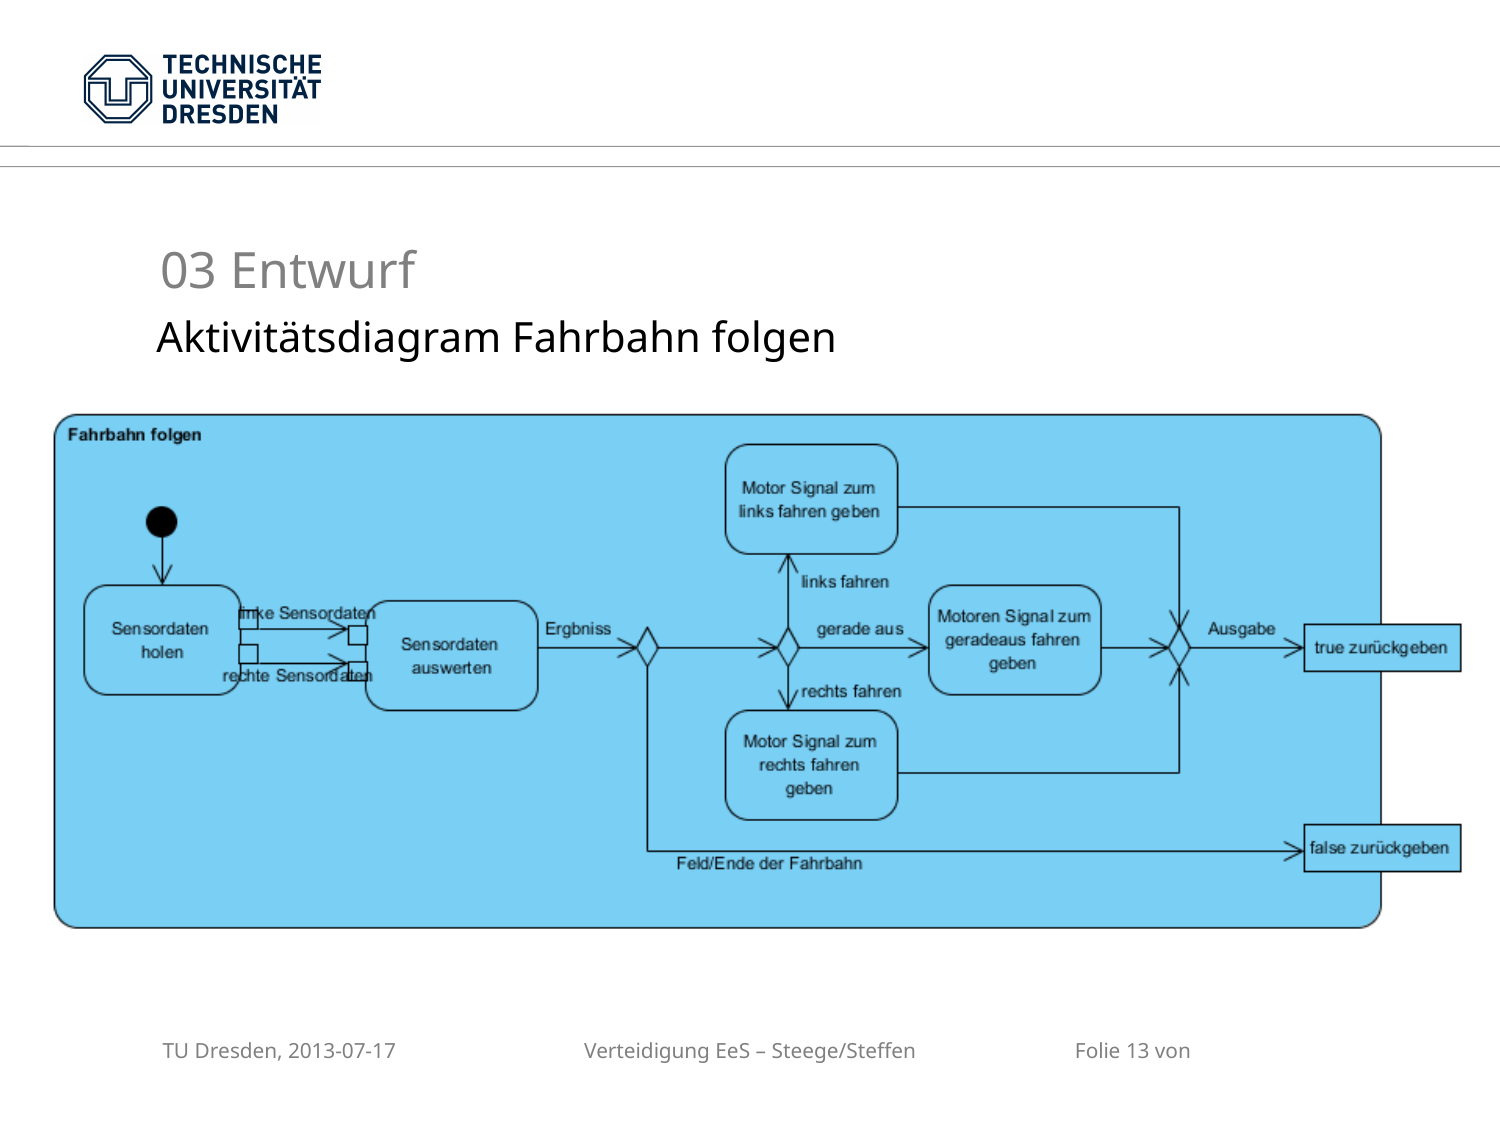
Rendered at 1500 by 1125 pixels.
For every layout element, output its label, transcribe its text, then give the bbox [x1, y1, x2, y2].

text_box Folie <Nummer> von [1074, 1037, 1388, 1075]
text_box Aktivitätsdiagram Fahrbahn folgen [156, 299, 1388, 363]
picture [43, 397, 1500, 954]
text_box Verteidigung EeS – Steege/Steffen [512, 1037, 988, 1088]
picture [83, 54, 321, 124]
title 03 Entwurf [160, 231, 1392, 307]
text_box TU Dresden, 2013-07-17 [162, 1037, 500, 1082]
